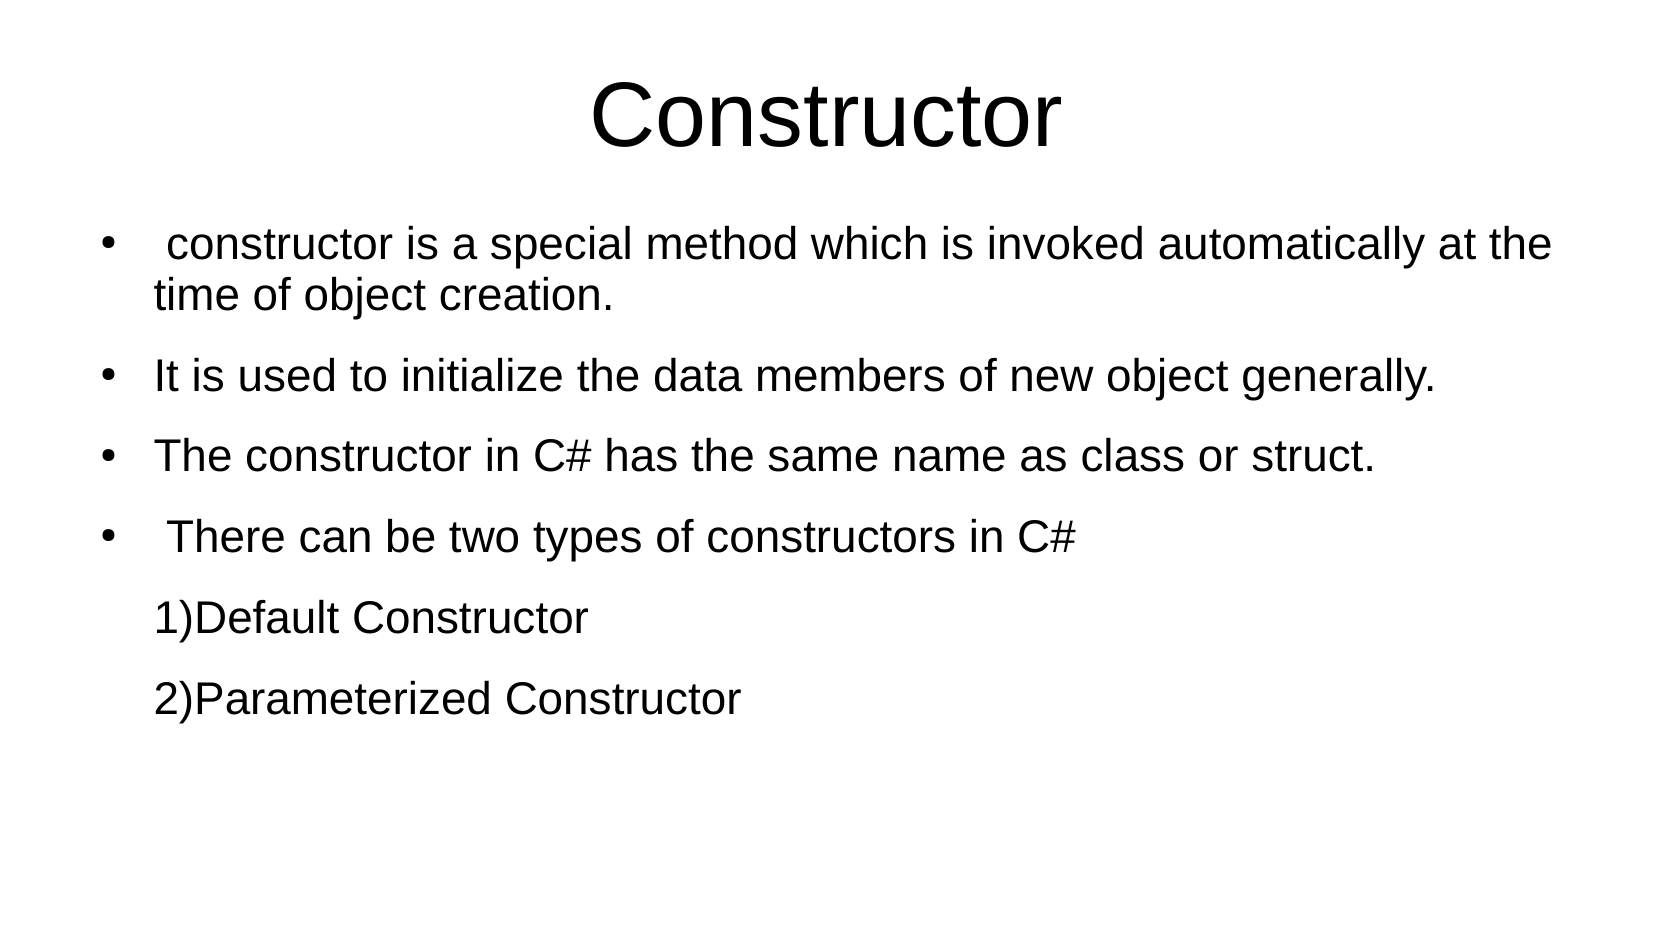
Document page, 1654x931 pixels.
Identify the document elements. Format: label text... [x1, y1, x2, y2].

list constructor is a special method which is invoked automatically at the time of object creation. It is used to initialize the data members of new object generally. The constructor in C# has the same name as class or struct. There can be two types of constructors in C# 1)Default Constructor 2)Parameterized Constructor [82, 217, 1571, 758]
title Constructor [82, 37, 1571, 193]
